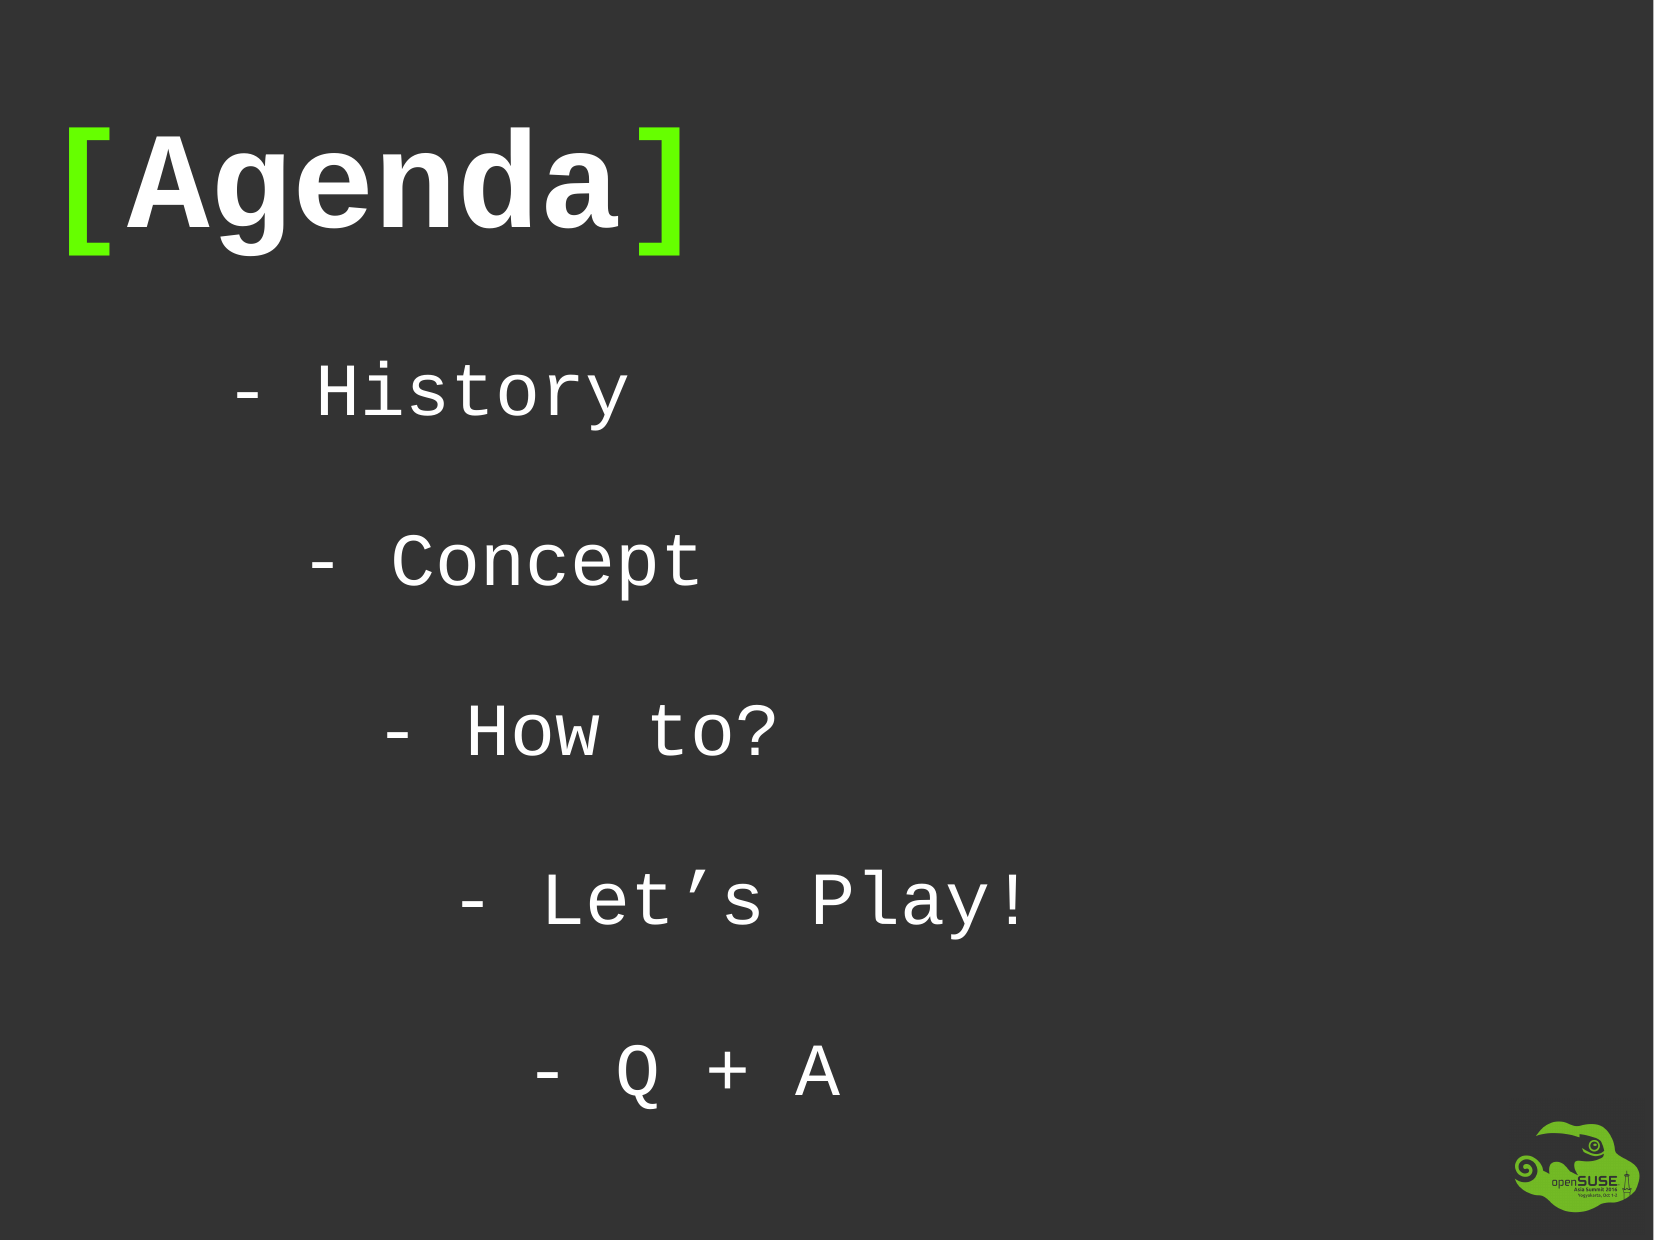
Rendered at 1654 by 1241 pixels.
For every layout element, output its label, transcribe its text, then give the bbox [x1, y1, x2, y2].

picture [1509, 1098, 1645, 1235]
text_box [Agenda] [30, 106, 1635, 278]
text_box - History - Concept - How to? - Let’s Play! - Q + A [210, 345, 1051, 1126]
